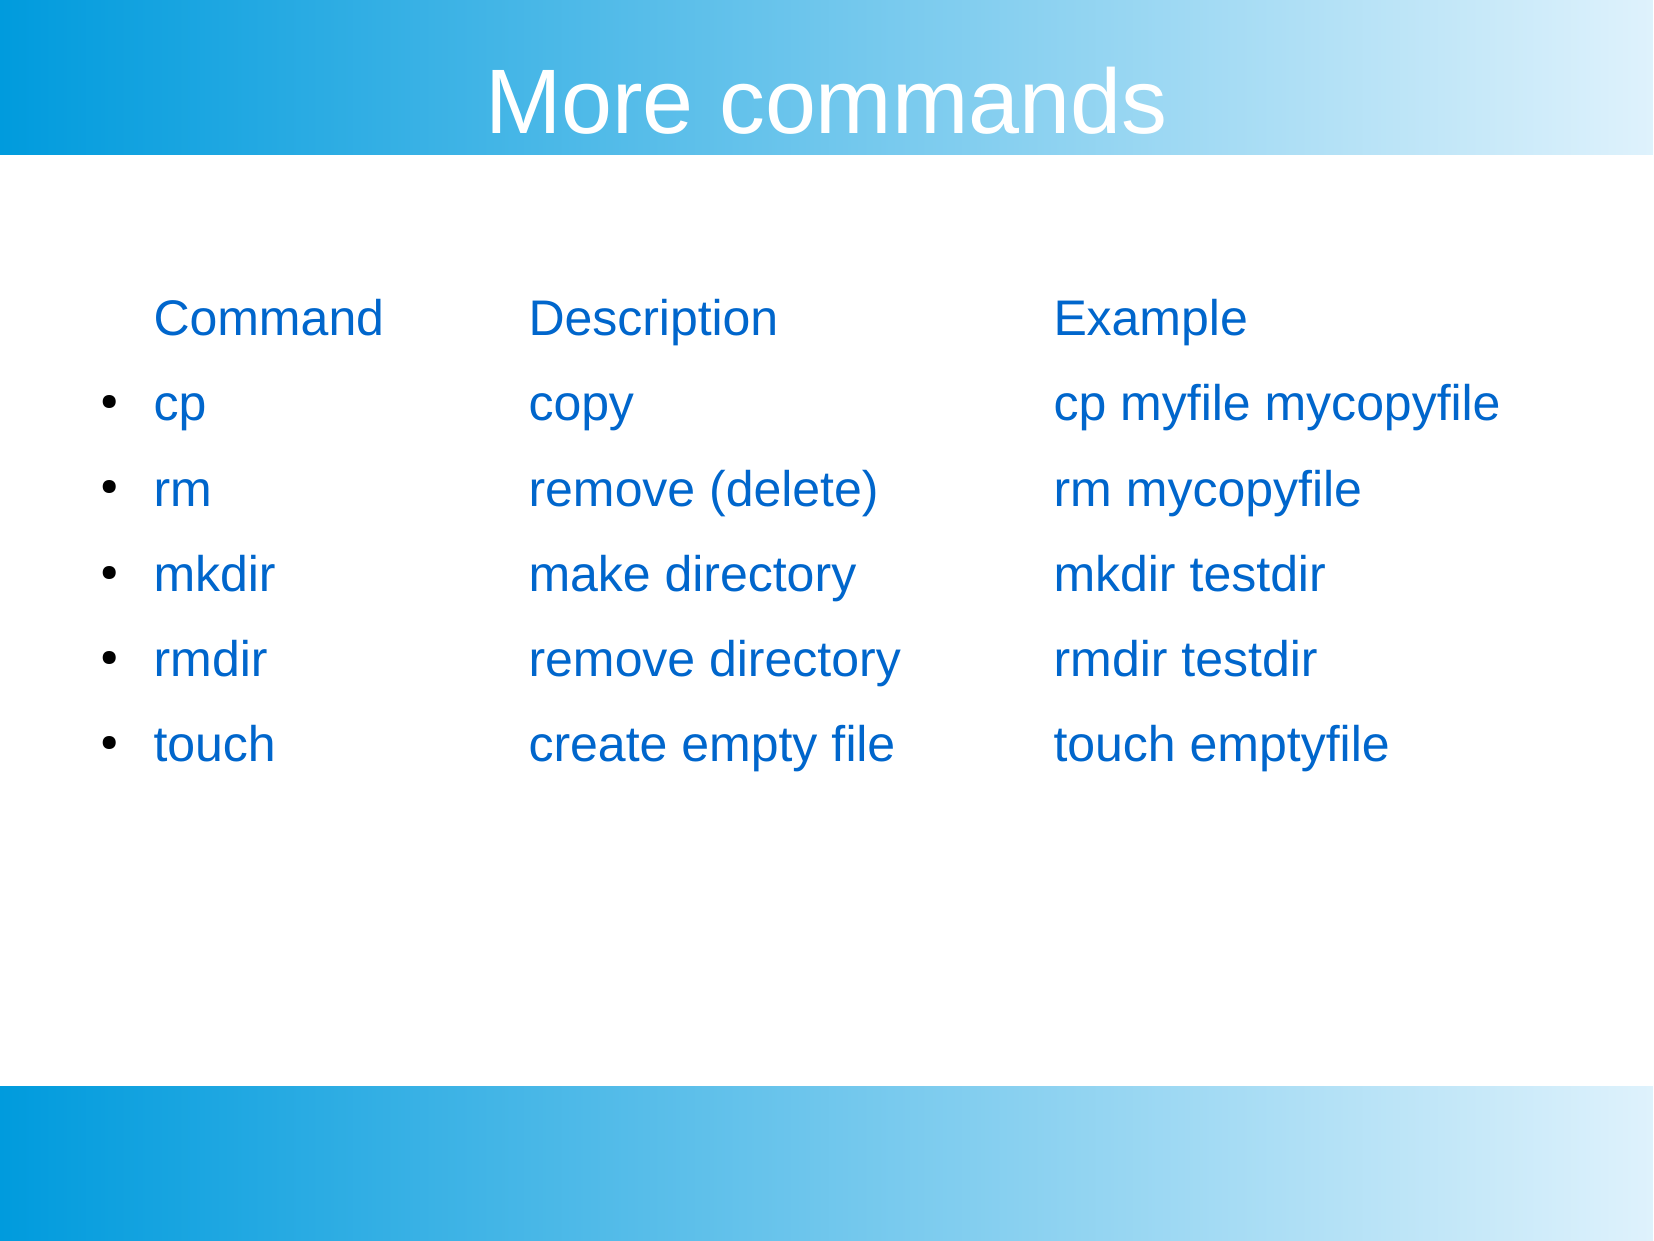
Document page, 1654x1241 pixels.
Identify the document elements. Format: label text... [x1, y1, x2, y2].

list Command Description Example cp copy cp myfile mycopyfile rm remove (delete) rm mycopyfile mkdir make directory mkdir testdir rmdir remove directory rmdir testdir touch create empty file touch emptyfile [82, 290, 1571, 1010]
title More commands [82, 49, 1571, 155]
